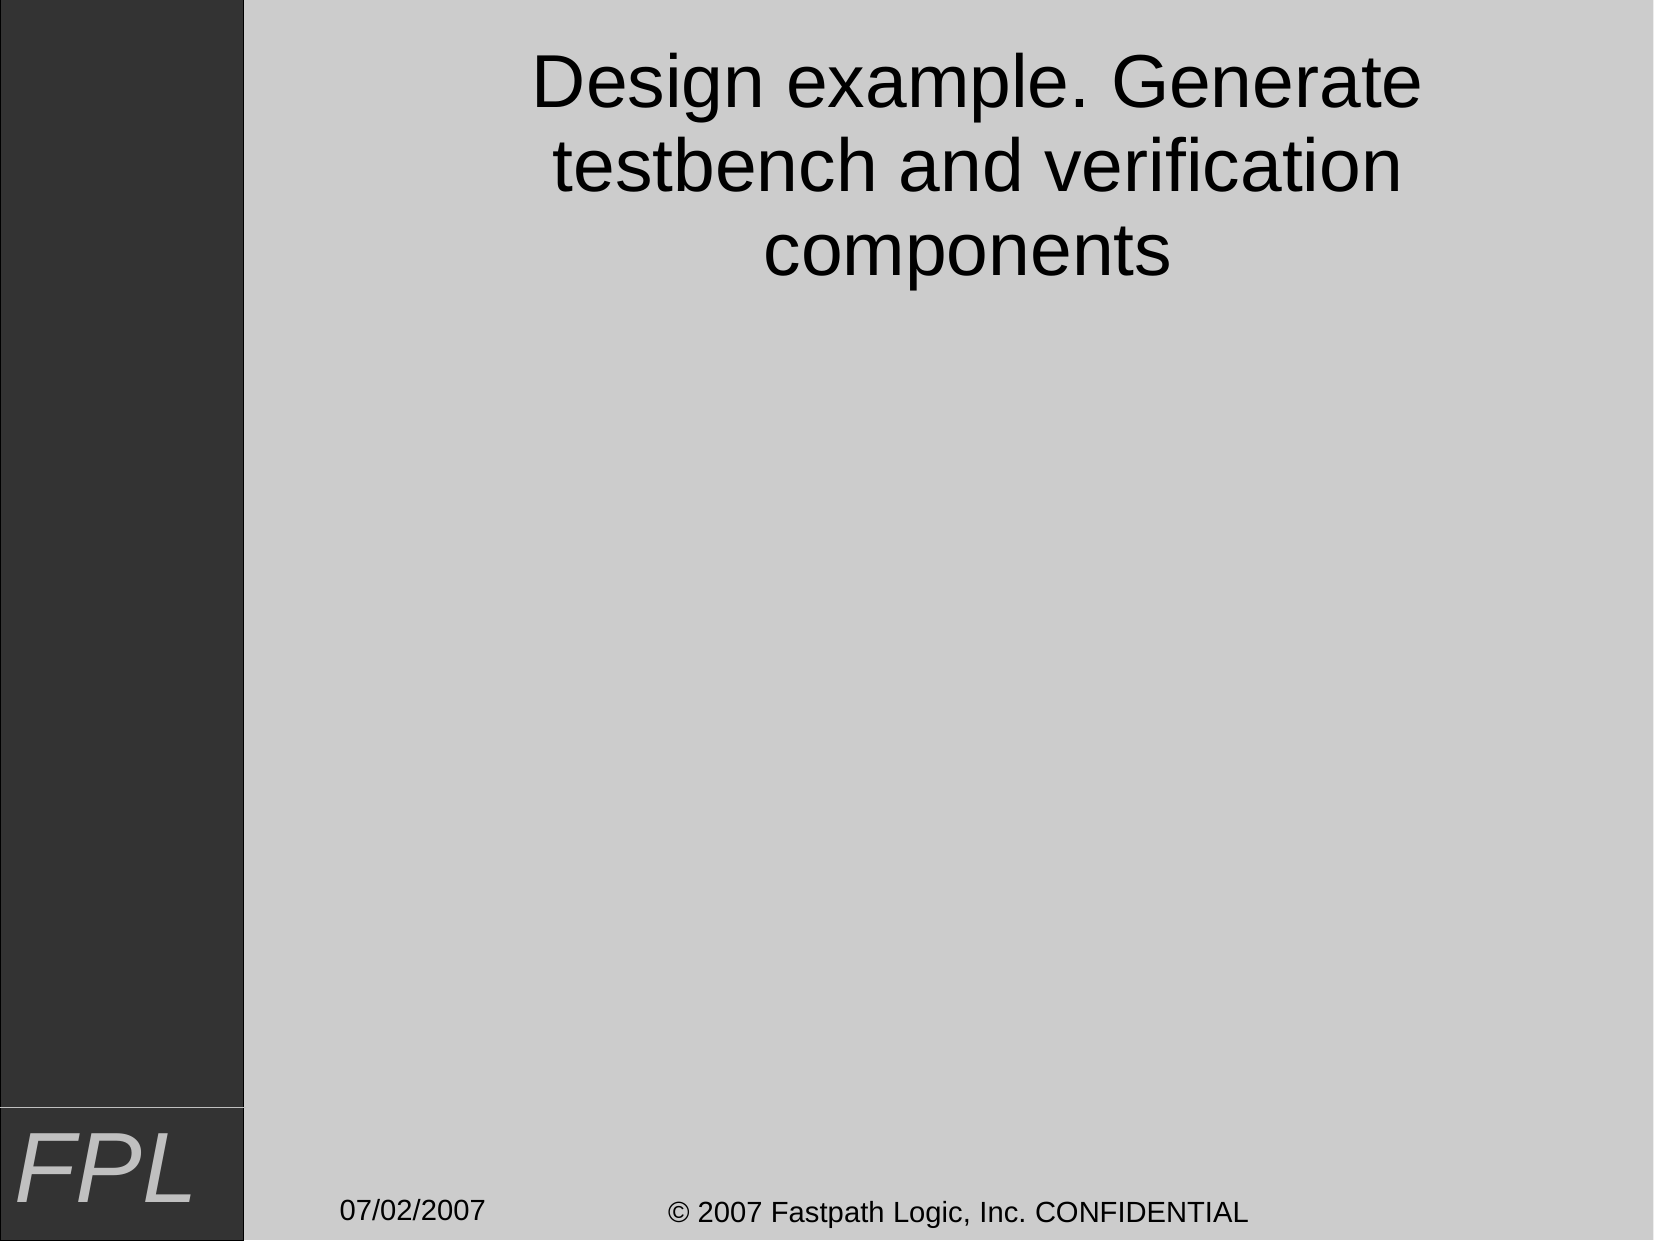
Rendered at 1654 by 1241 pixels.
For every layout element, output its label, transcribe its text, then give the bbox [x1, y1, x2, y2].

title Design example. Generate testbench and verification components [427, 0, 1530, 333]
